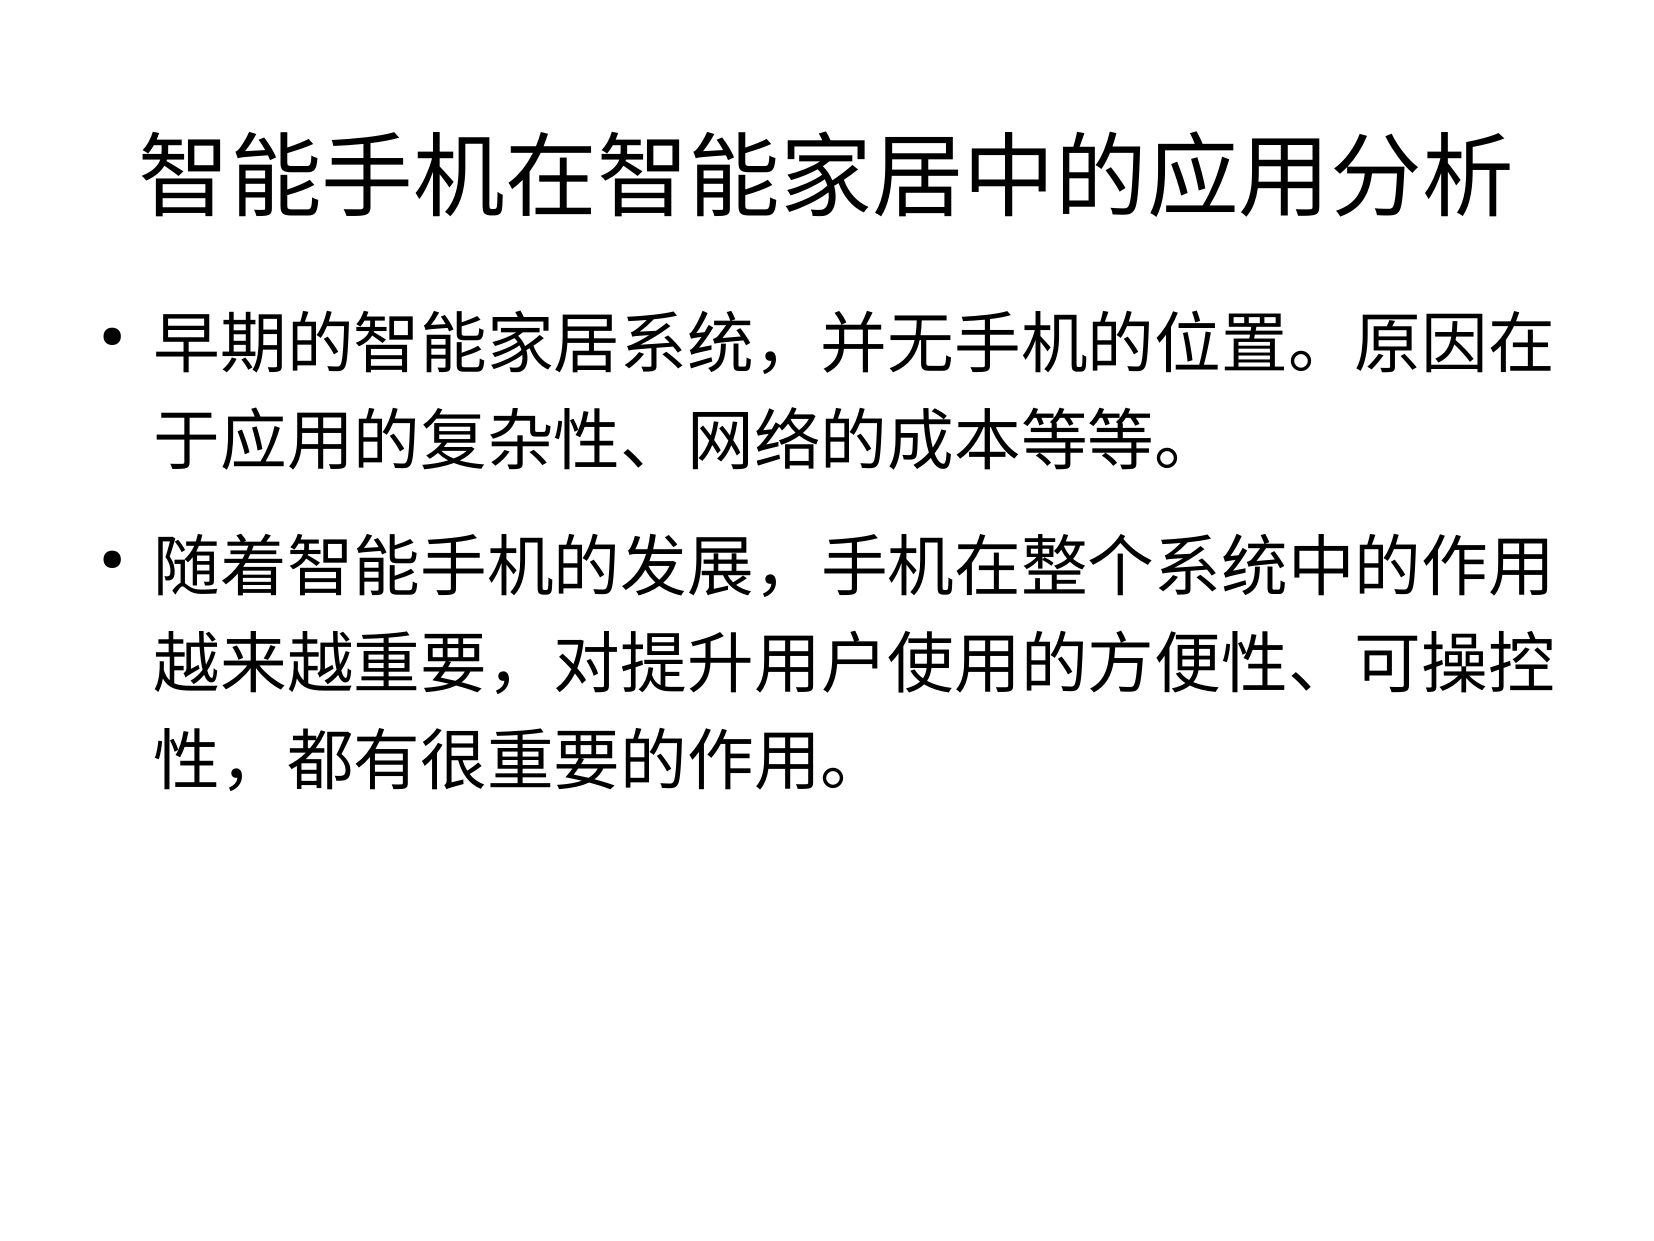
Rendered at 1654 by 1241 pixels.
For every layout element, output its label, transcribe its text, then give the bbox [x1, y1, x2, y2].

title 智能手机在智能家居中的应用分析 [82, 49, 1571, 257]
list 早期的智能家居系统，并无手机的位置。原因在于应用的复杂性、网络的成本等等。 随着智能手机的发展，手机在整个系统中的作用越来越重要，对提升用户使用的方便性、可操控性，都有很重要的作用。 [82, 290, 1571, 1010]
